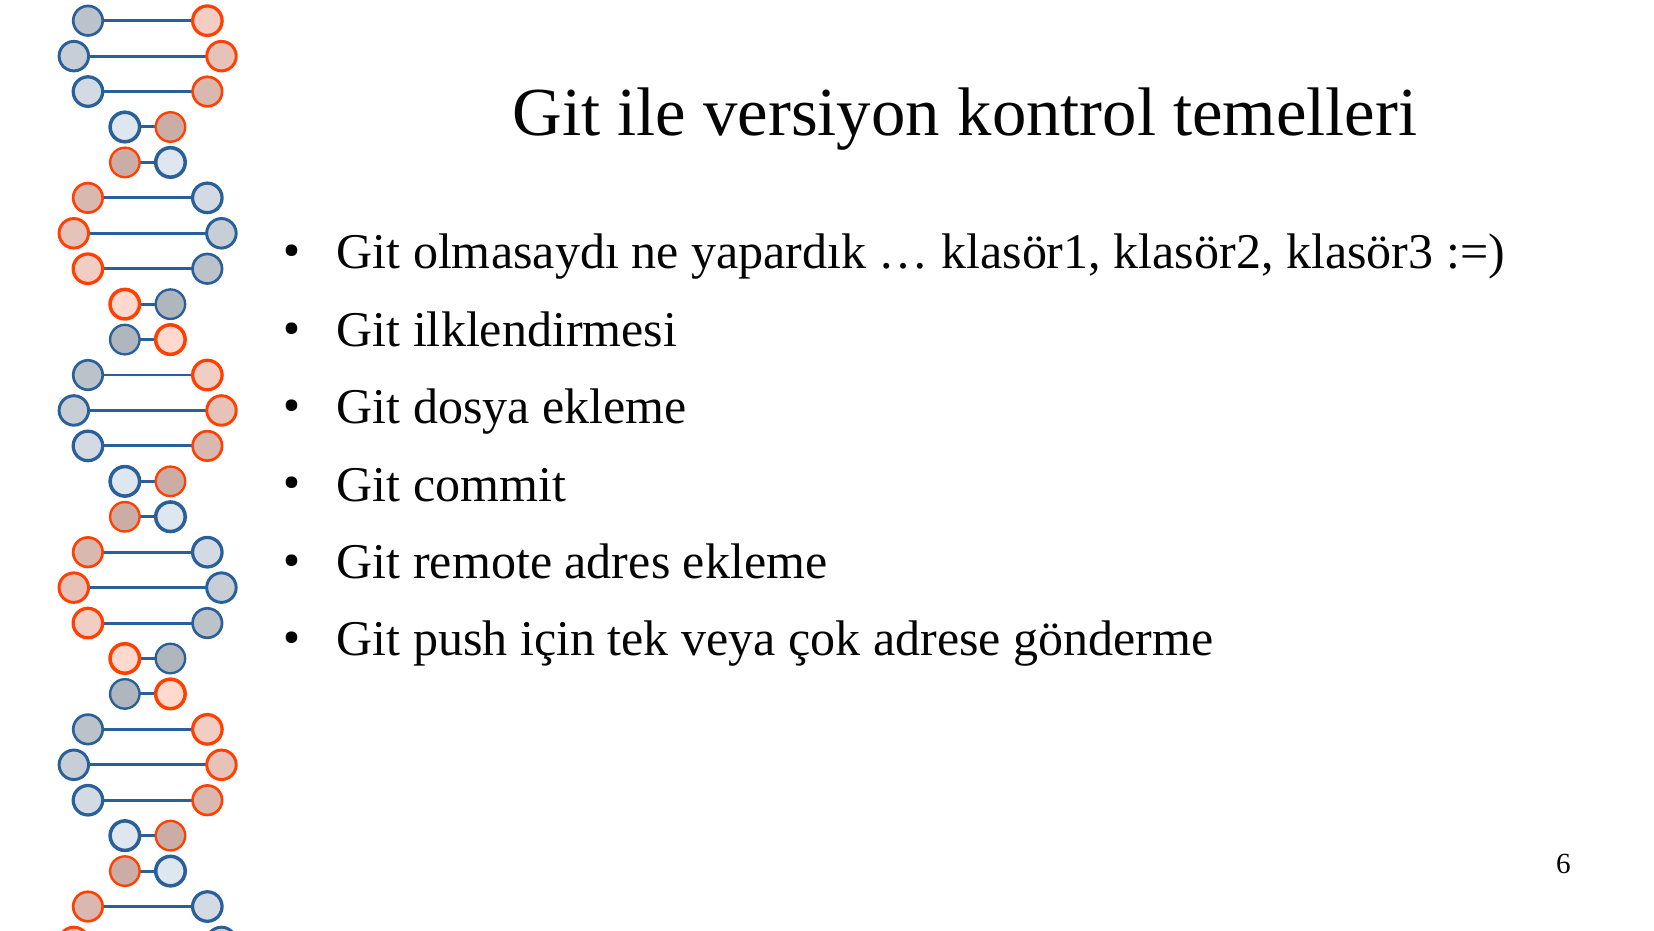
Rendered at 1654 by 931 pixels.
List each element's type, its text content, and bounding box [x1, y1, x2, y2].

title Git ile versiyon kontrol temelleri [265, 35, 1595, 189]
list Git olmasaydı ne yapardık … klasör1, klasör2, klasör3 :=) Git ilklendirmesi Git dosya ekleme Git commit Git remote adres ekleme Git push için tek veya çok adrese gönderme [265, 224, 1595, 764]
